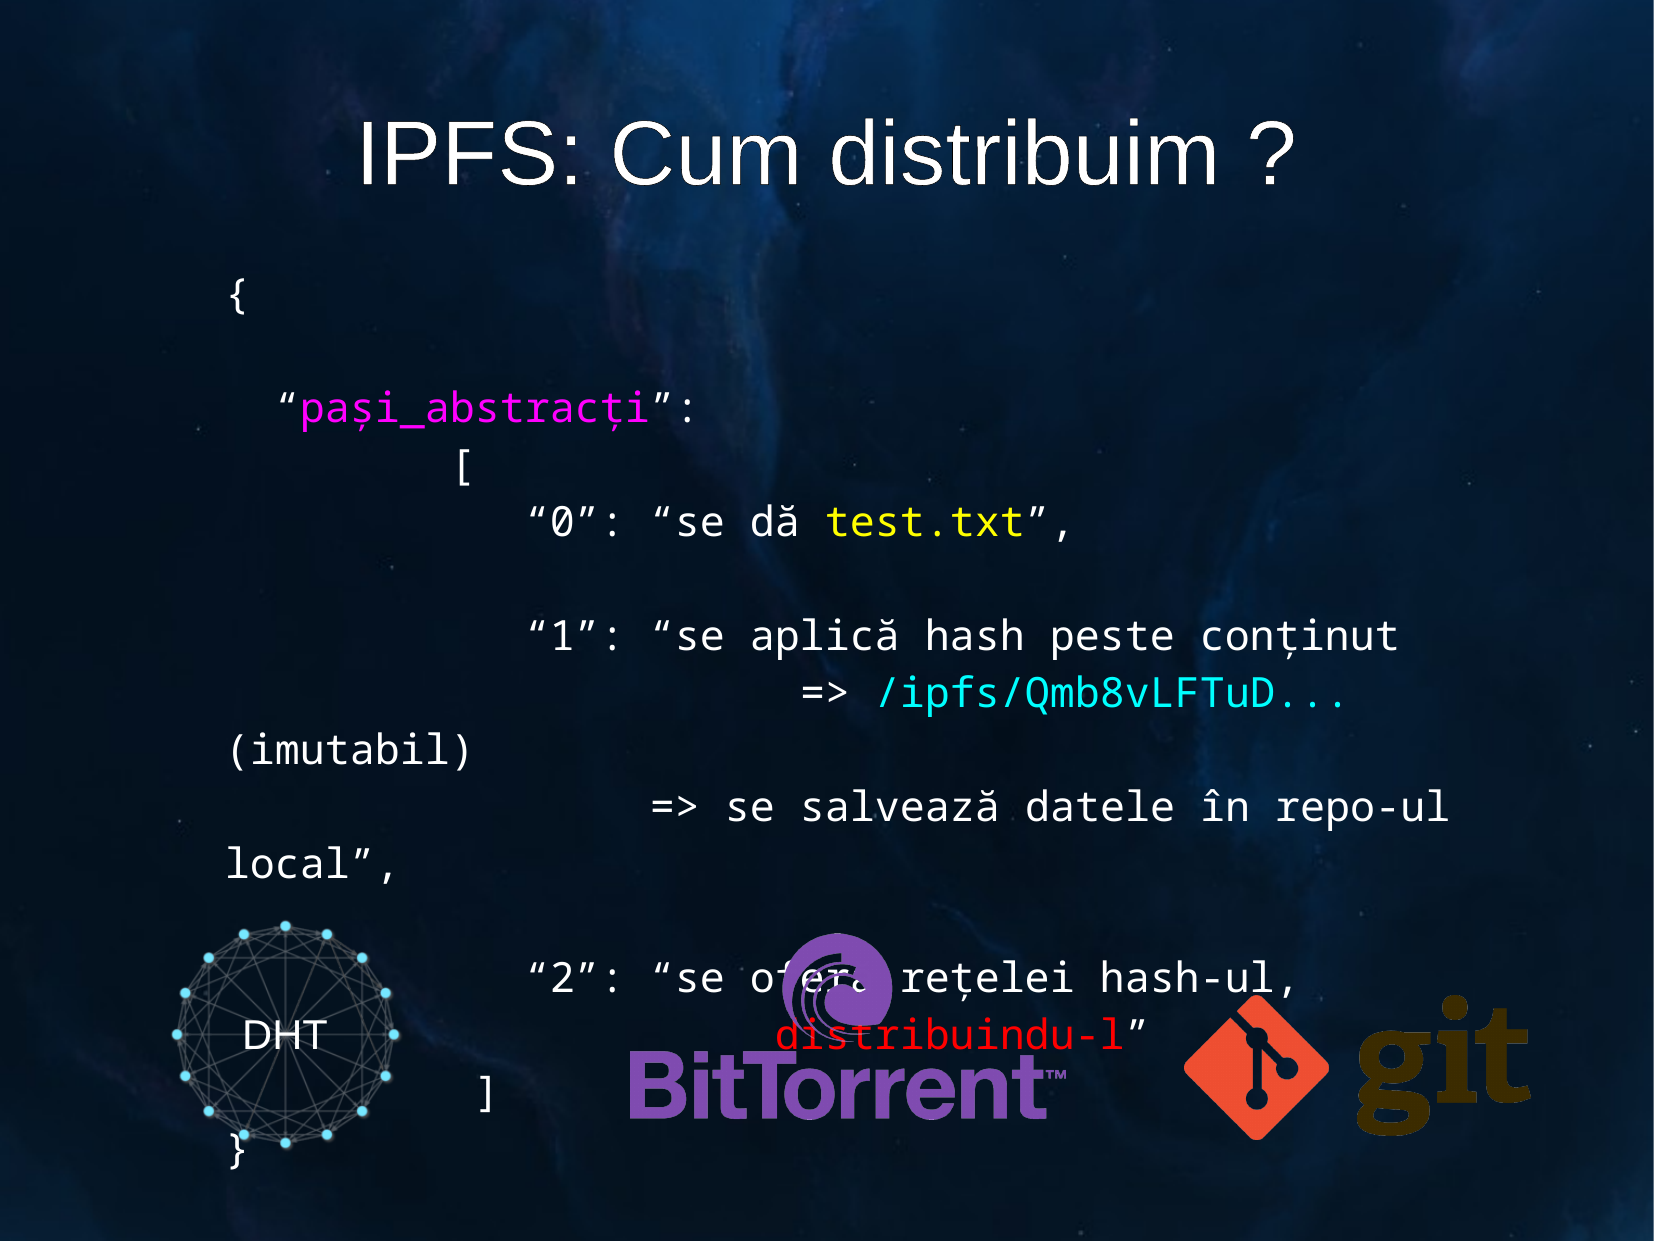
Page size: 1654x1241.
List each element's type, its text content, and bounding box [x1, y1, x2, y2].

picture [0, 0, 1654, 1241]
title IPFS: Cum distribuim ? [82, 49, 1571, 257]
text_box { “pași_abstracți”: [ “0”: “se dă test.txt”, “1”: “se aplică hash peste conținut => /ipfs/Qmb8vLFTuD... (imutabil) => se salvează datele în repo-ul local”, “2”: “se oferă rețelei hash-ul, distribuindu-l” ] } [210, 256, 1621, 853]
